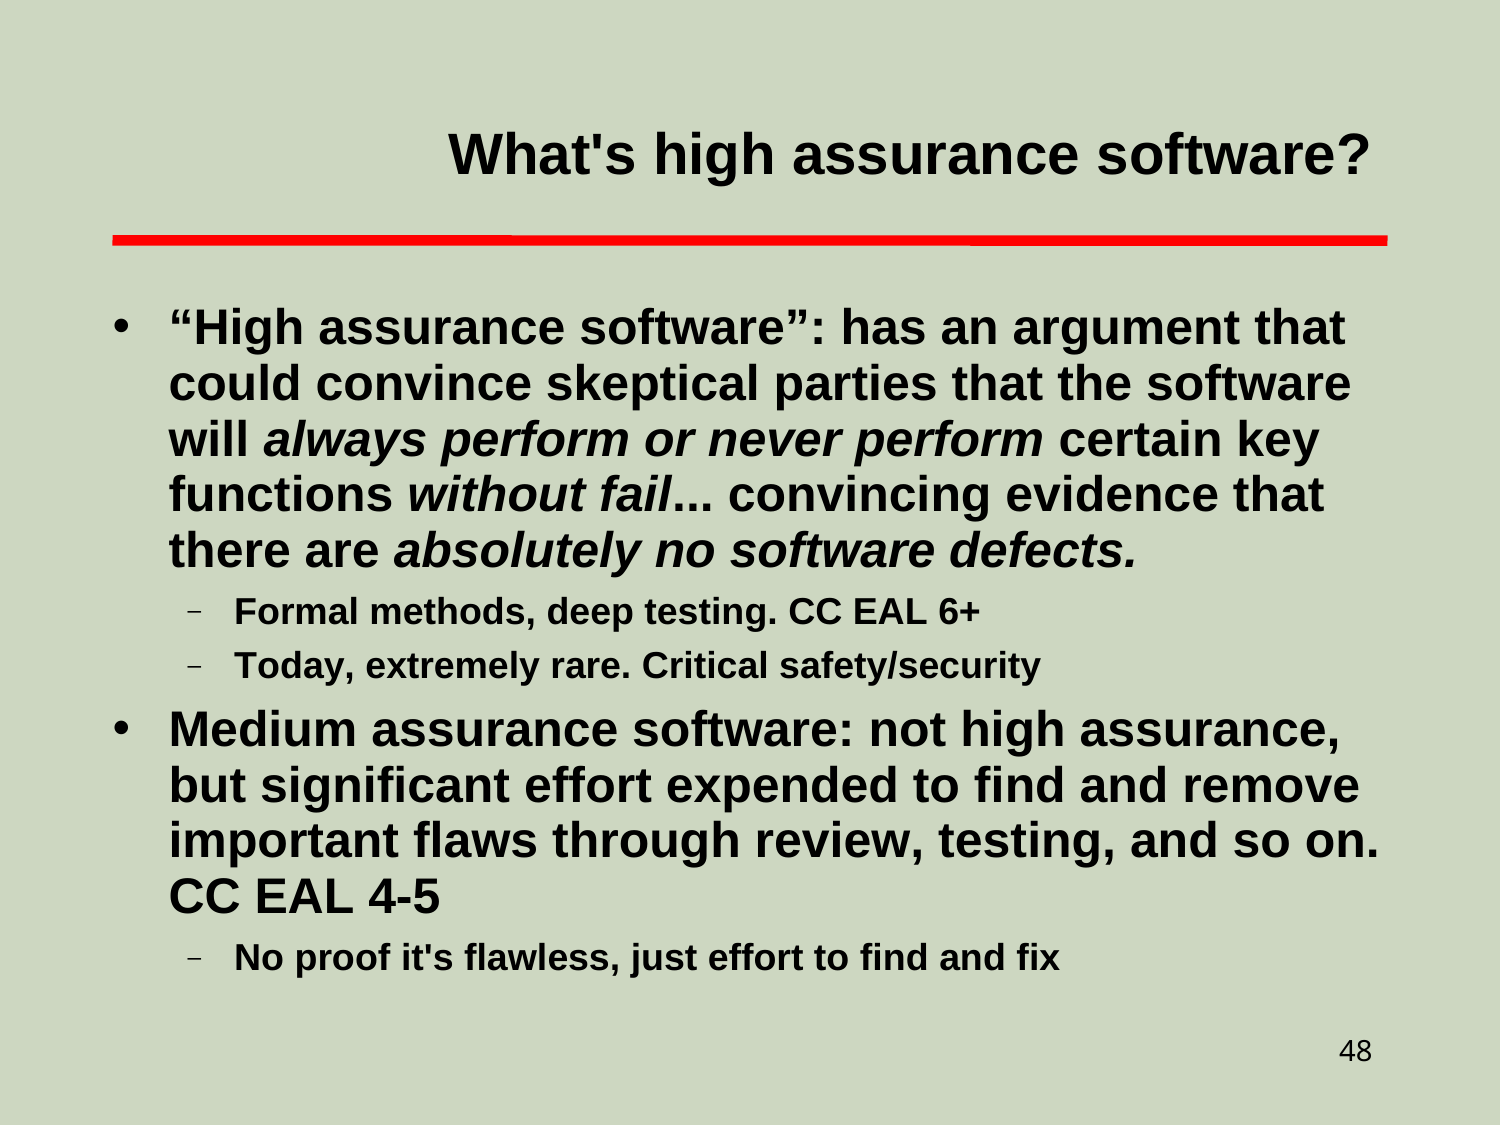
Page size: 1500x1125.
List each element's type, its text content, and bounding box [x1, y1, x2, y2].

list “High assurance software”: has an argument that could convince skeptical parties that the software will always perform or never perform certain key functions without fail... convincing evidence that there are absolutely no software defects. Formal methods, deep testing. CC EAL 6+ Today, extremely rare. Critical safety/security Medium assurance software: not high assurance, but significant effort expended to find and remove important flaws through review, testing, and so on. CC EAL 4-5 No proof it's flawless, just effort to find and fix [112, 299, 1388, 1000]
title What's high assurance software? [337, 85, 1388, 224]
